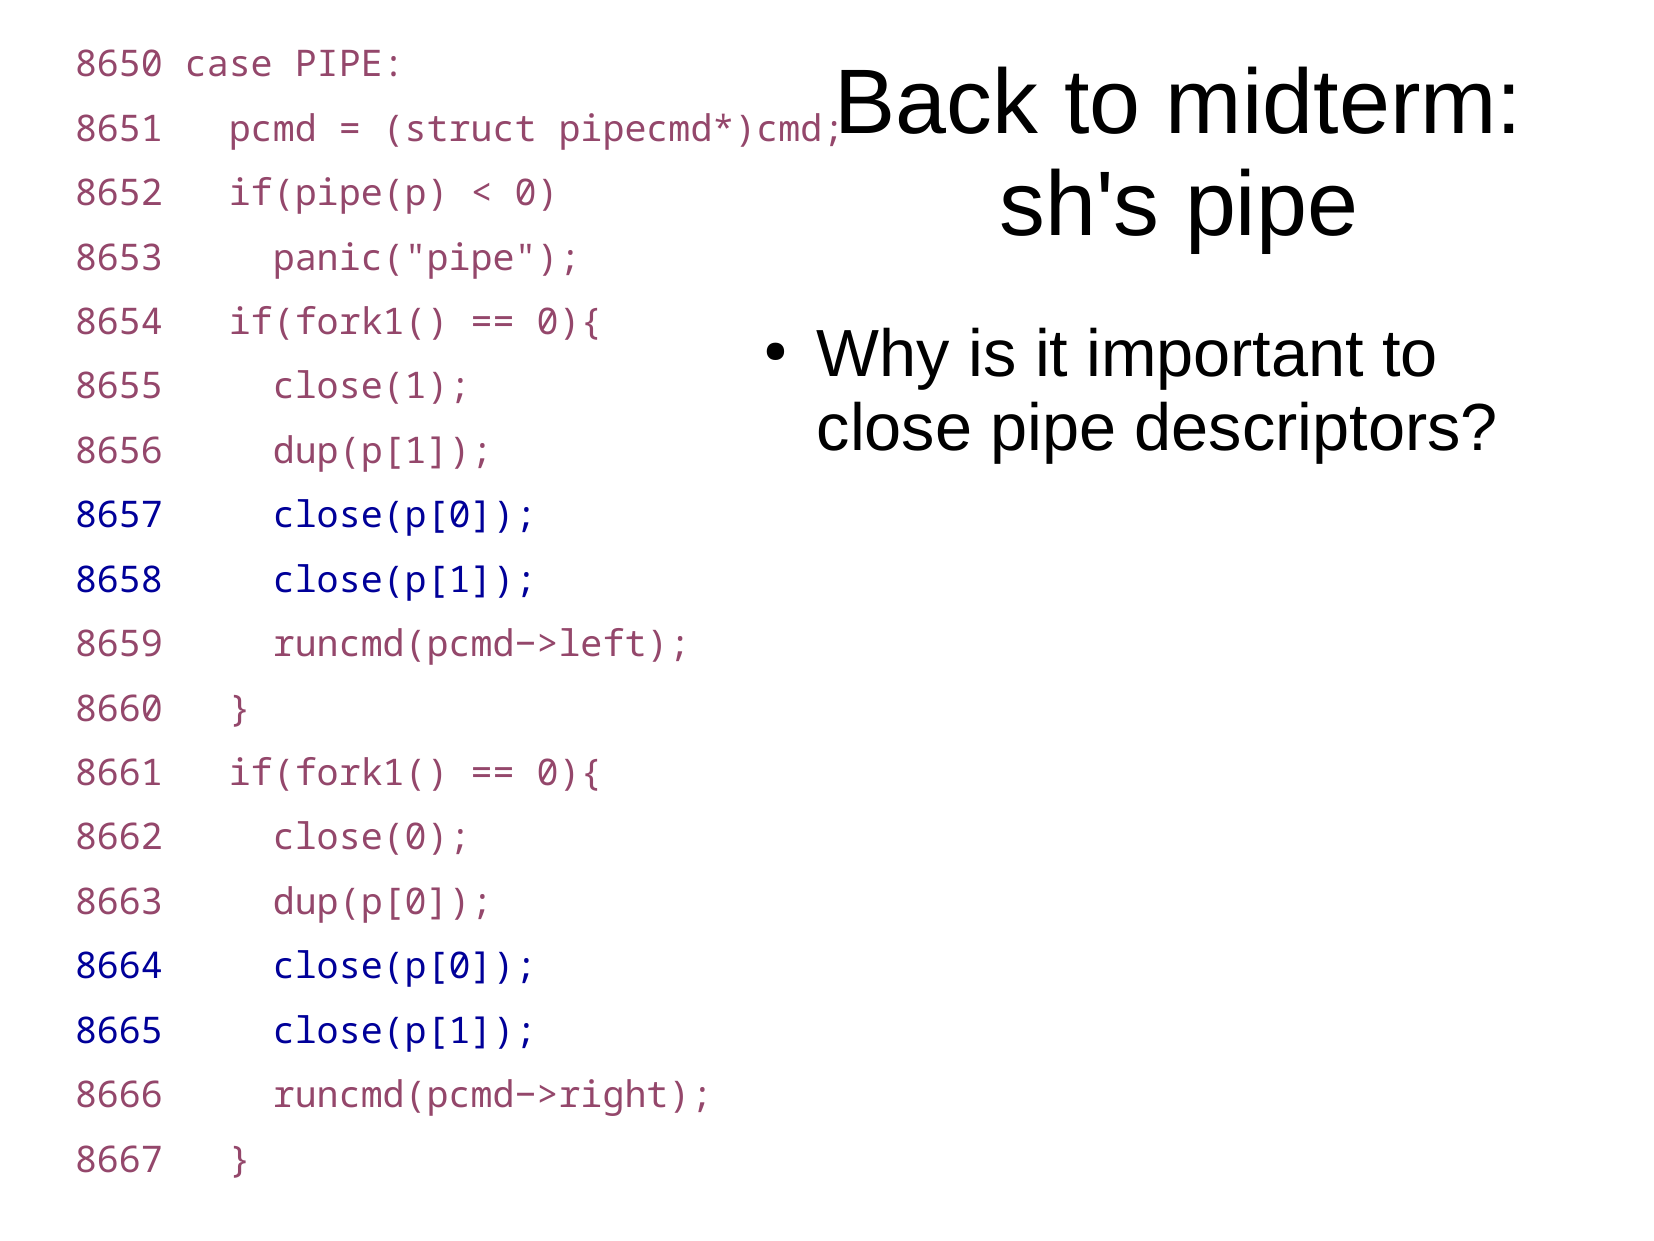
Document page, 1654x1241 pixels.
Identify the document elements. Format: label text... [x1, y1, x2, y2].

list 8650 case PIPE: 8651 pcmd = (struct pipecmd*)cmd; 8652 if(pipe(p) < 0) 8653 panic("pipe"); 8654 if(fork1() == 0){ 8655 close(1); 8656 dup(p[1]); 8657 close(p[0]); 8658 close(p[1]); 8659 runcmd(pcmd−>left); 8660 } 8661 if(fork1() == 0){ 8662 close(0); 8663 dup(p[0]); 8664 close(p[0]); 8665 close(p[1]); 8666 runcmd(pcmd−>right); 8667 } [75, 37, 1613, 1201]
list Why is it important to close pipe descriptors? [675, 315, 1609, 691]
